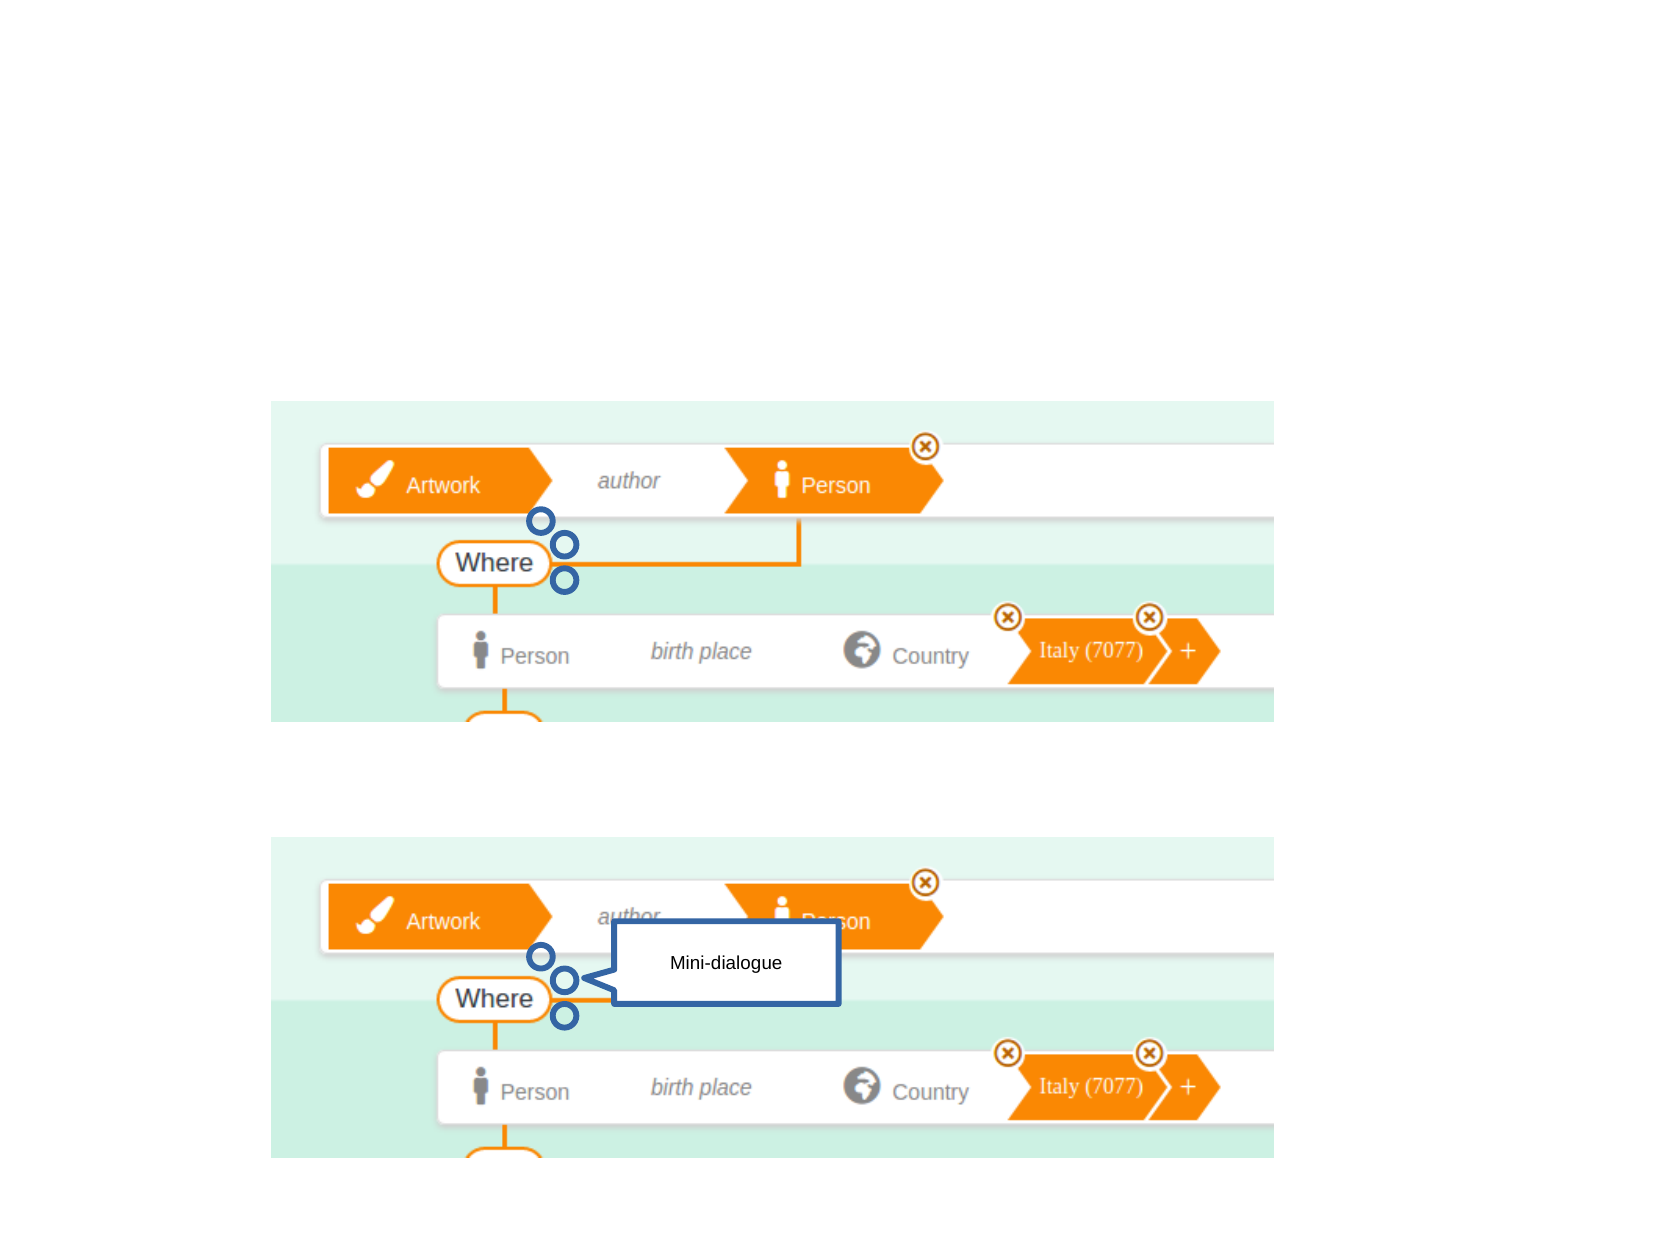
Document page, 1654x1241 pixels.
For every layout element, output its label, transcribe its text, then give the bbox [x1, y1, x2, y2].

picture [271, 837, 1274, 1158]
text_box Mini-dialogue [584, 921, 839, 1004]
picture [271, 401, 1274, 722]
